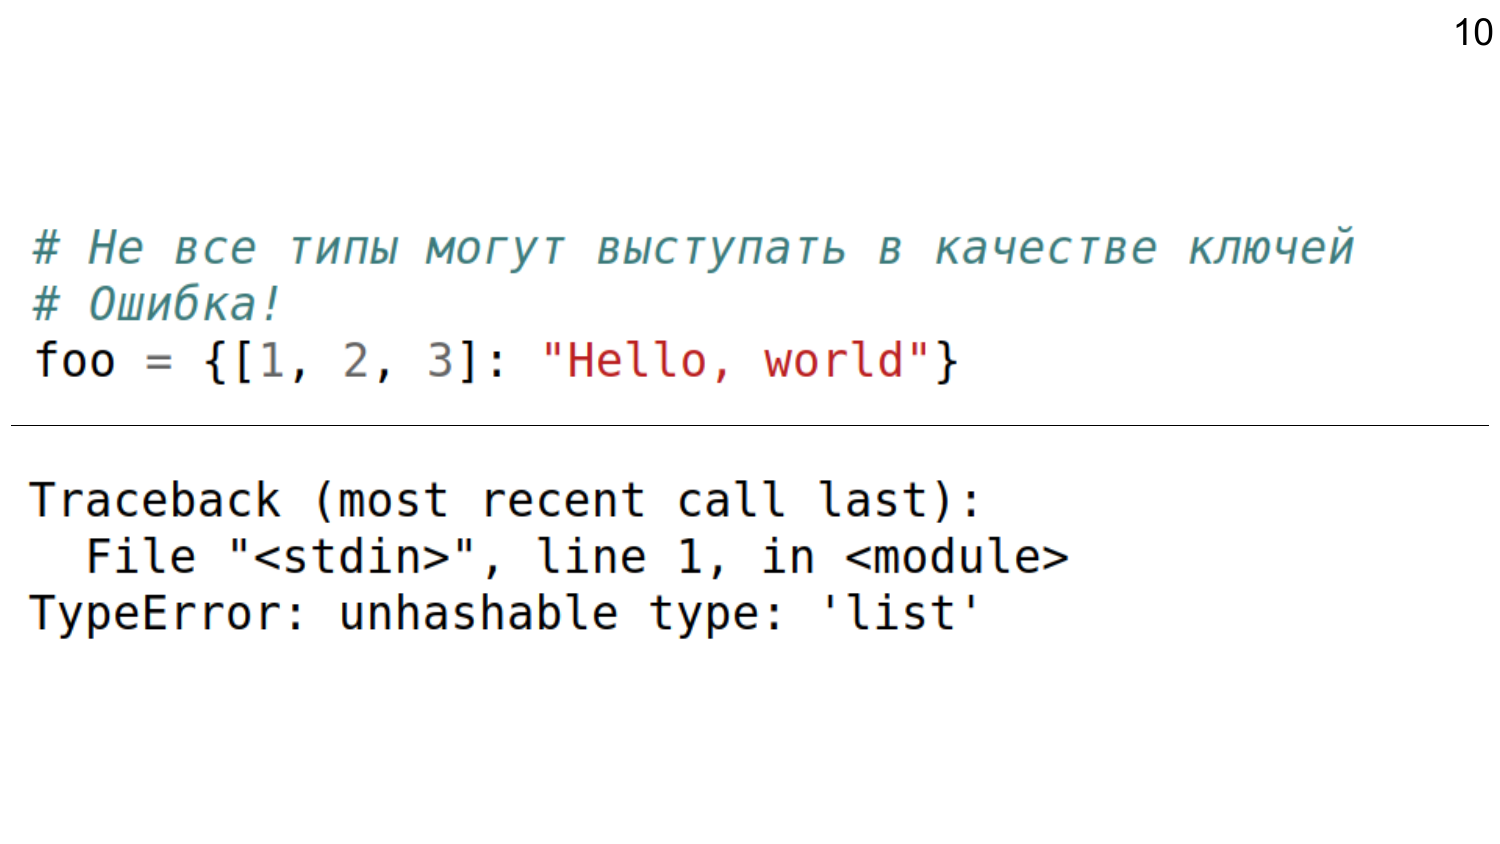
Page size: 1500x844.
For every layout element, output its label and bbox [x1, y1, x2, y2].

picture [23, 217, 1365, 402]
picture [11, 465, 1087, 650]
